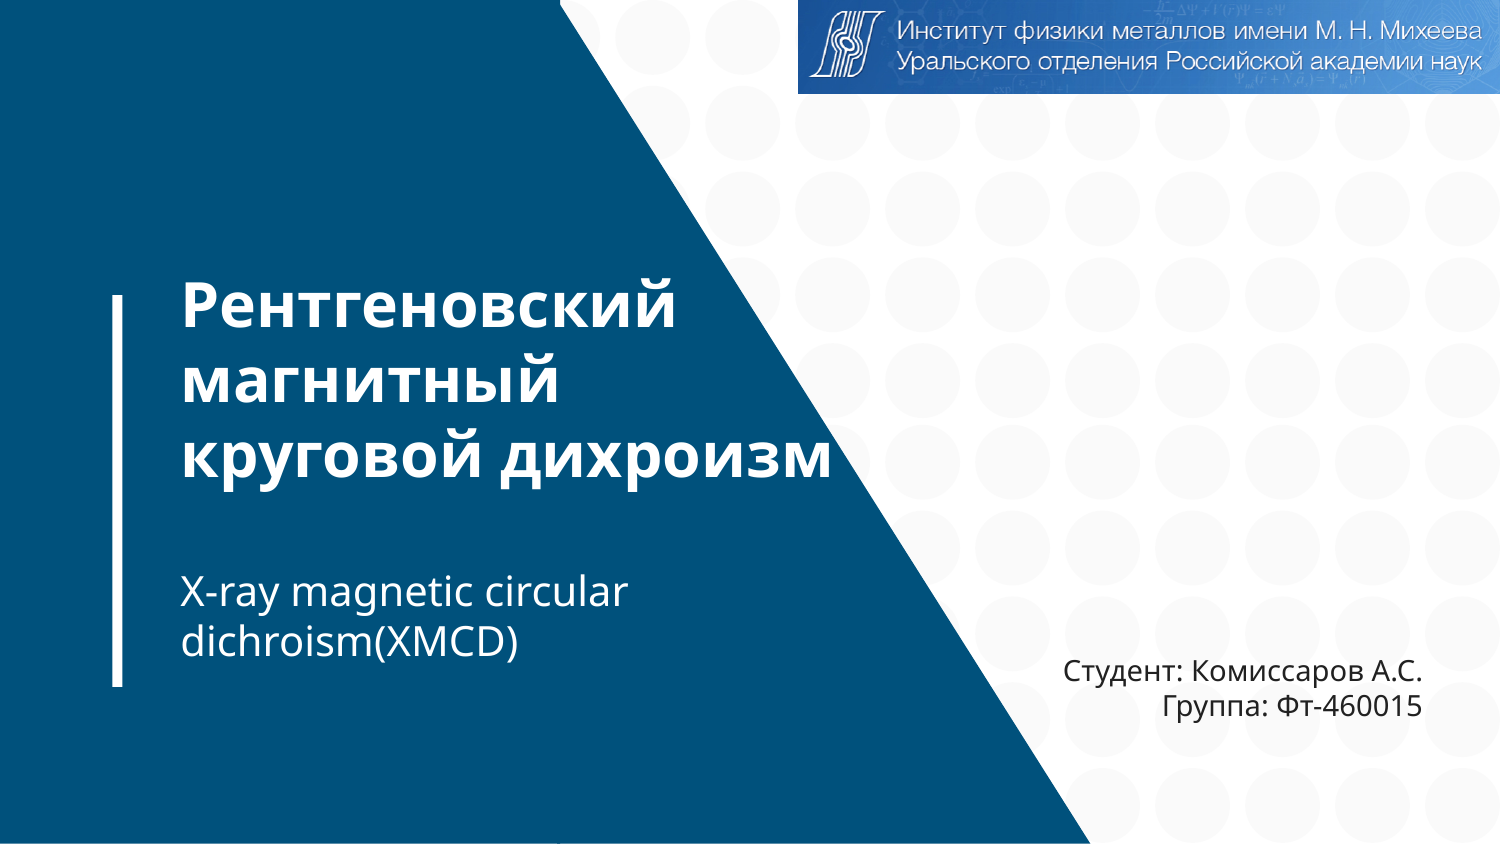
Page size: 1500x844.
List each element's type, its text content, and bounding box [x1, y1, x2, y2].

title Рентгеновский магнитный круговой дихроизм X-ray magnetic circular dichroism(XMCD) [165, 290, 879, 681]
subtitle Студент: Комиссаров А.С. Группа: Фт-460015 [923, 637, 1439, 737]
picture [798, 0, 1500, 94]
